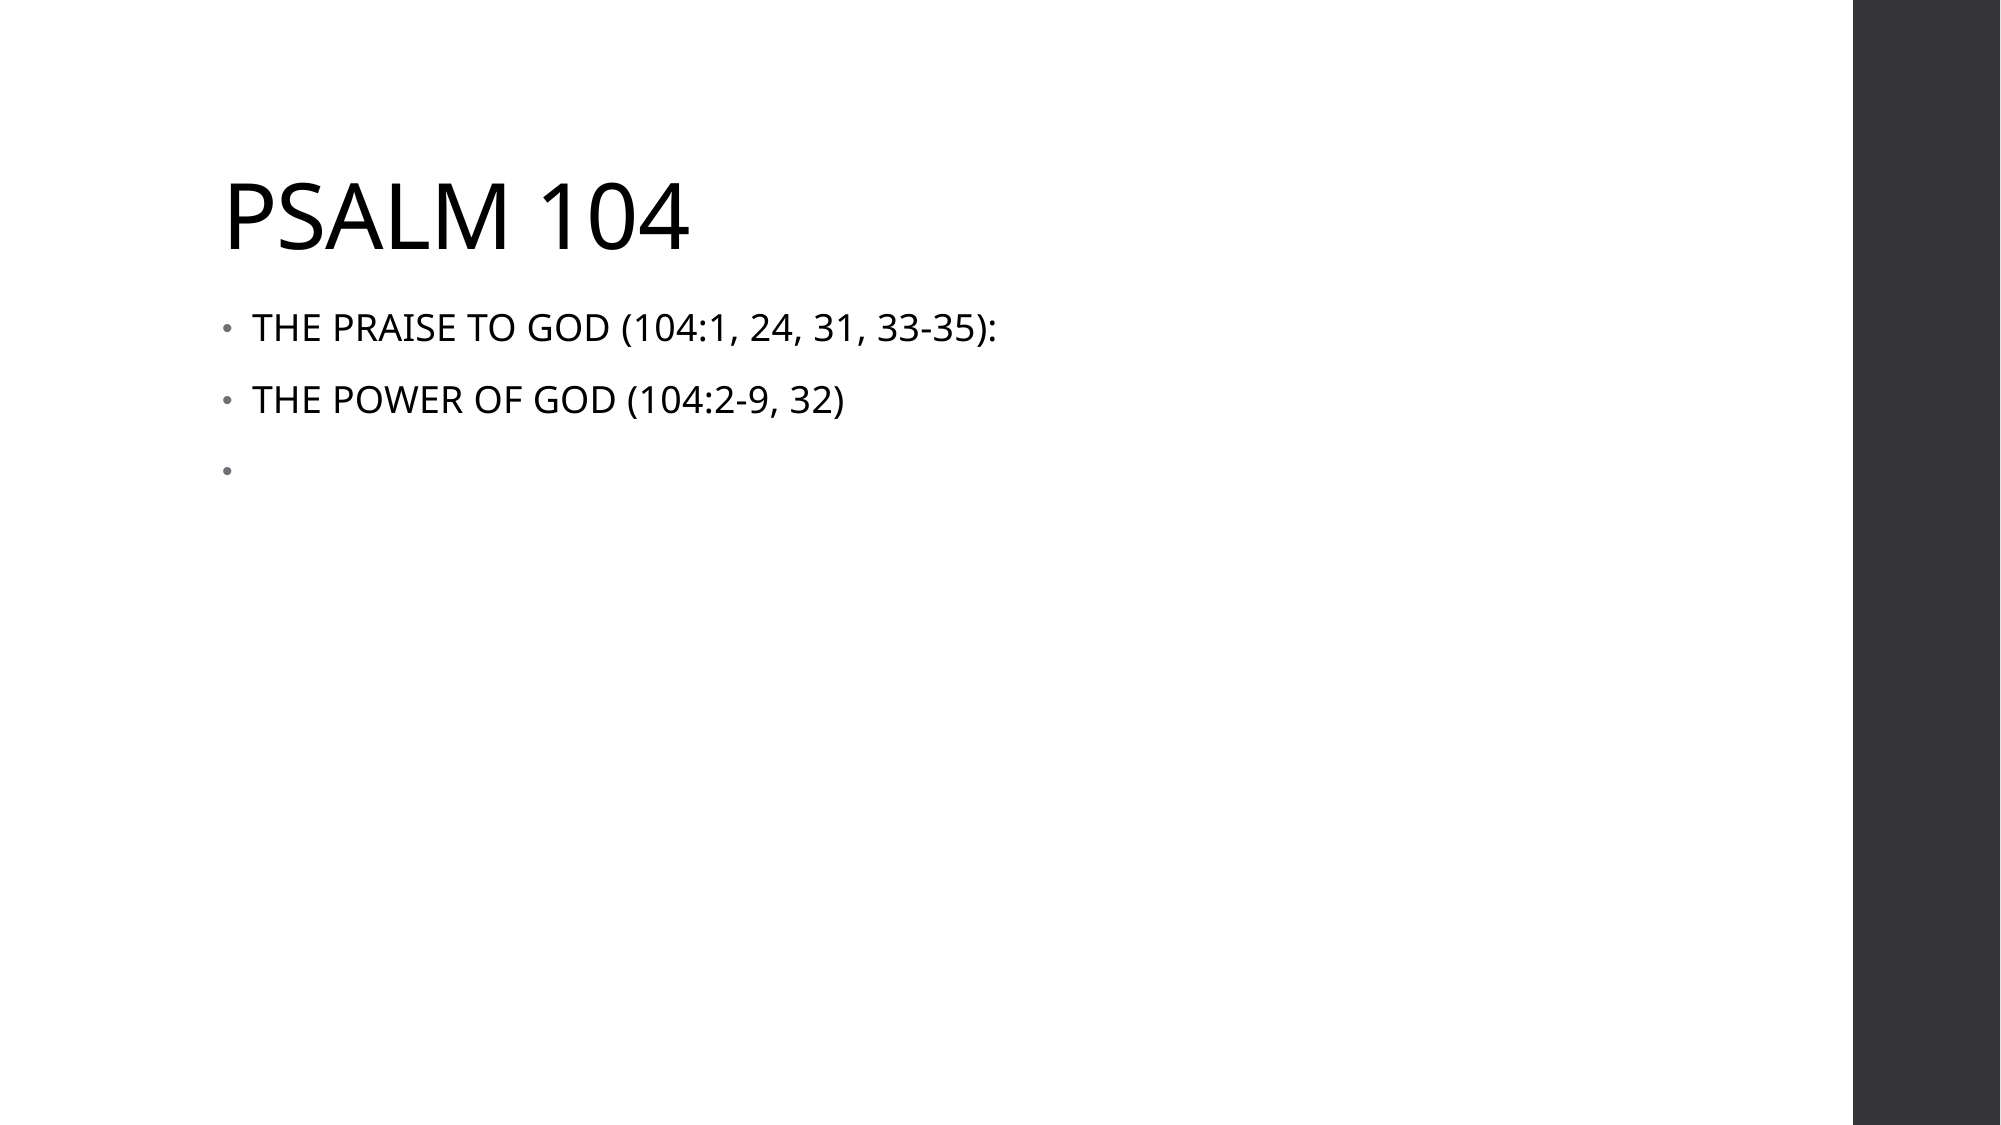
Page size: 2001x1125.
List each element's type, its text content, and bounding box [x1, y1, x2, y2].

title PSALM 104 [206, 60, 1797, 278]
list THE PRAISE TO GOD (104:1, 24, 31, 33-35): THE POWER OF GOD (104:2-9, 32) [206, 299, 1617, 1014]
